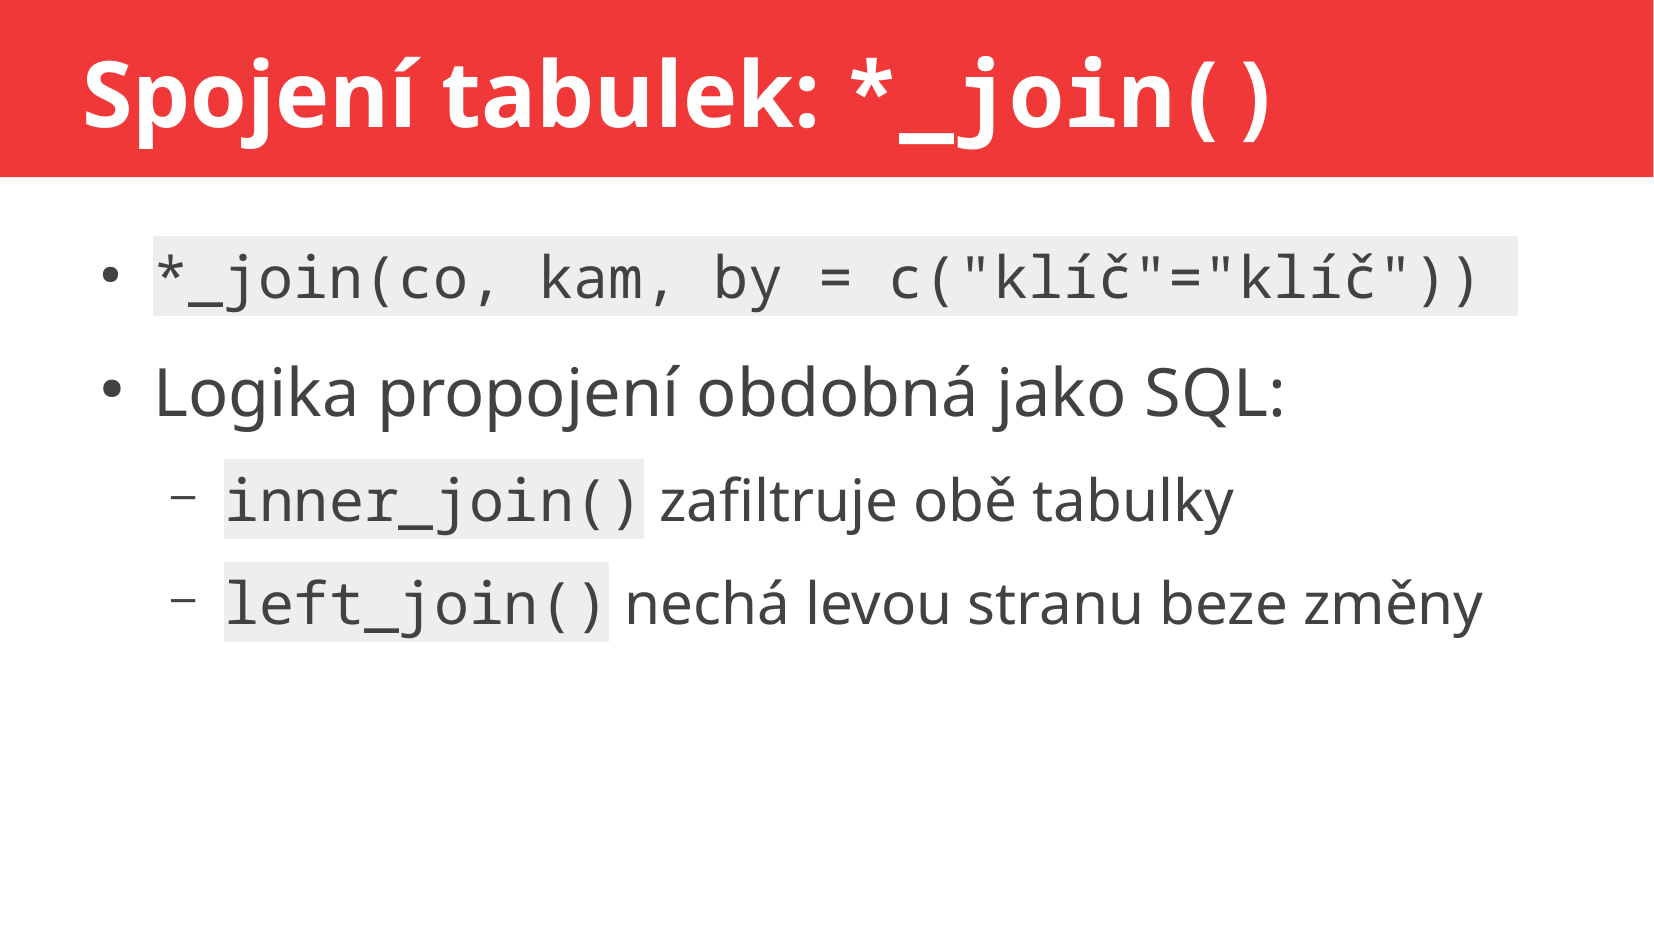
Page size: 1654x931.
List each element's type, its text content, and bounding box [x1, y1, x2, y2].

list *_join(co, kam, by = c("klíč"="klíč")) Logika propojení obdobná jako SQL: inner_join() zafiltruje obě tabulky left_join() nechá levou stranu beze změny [82, 236, 1571, 810]
title Spojení tabulek: *_join() [82, 14, 1571, 171]
